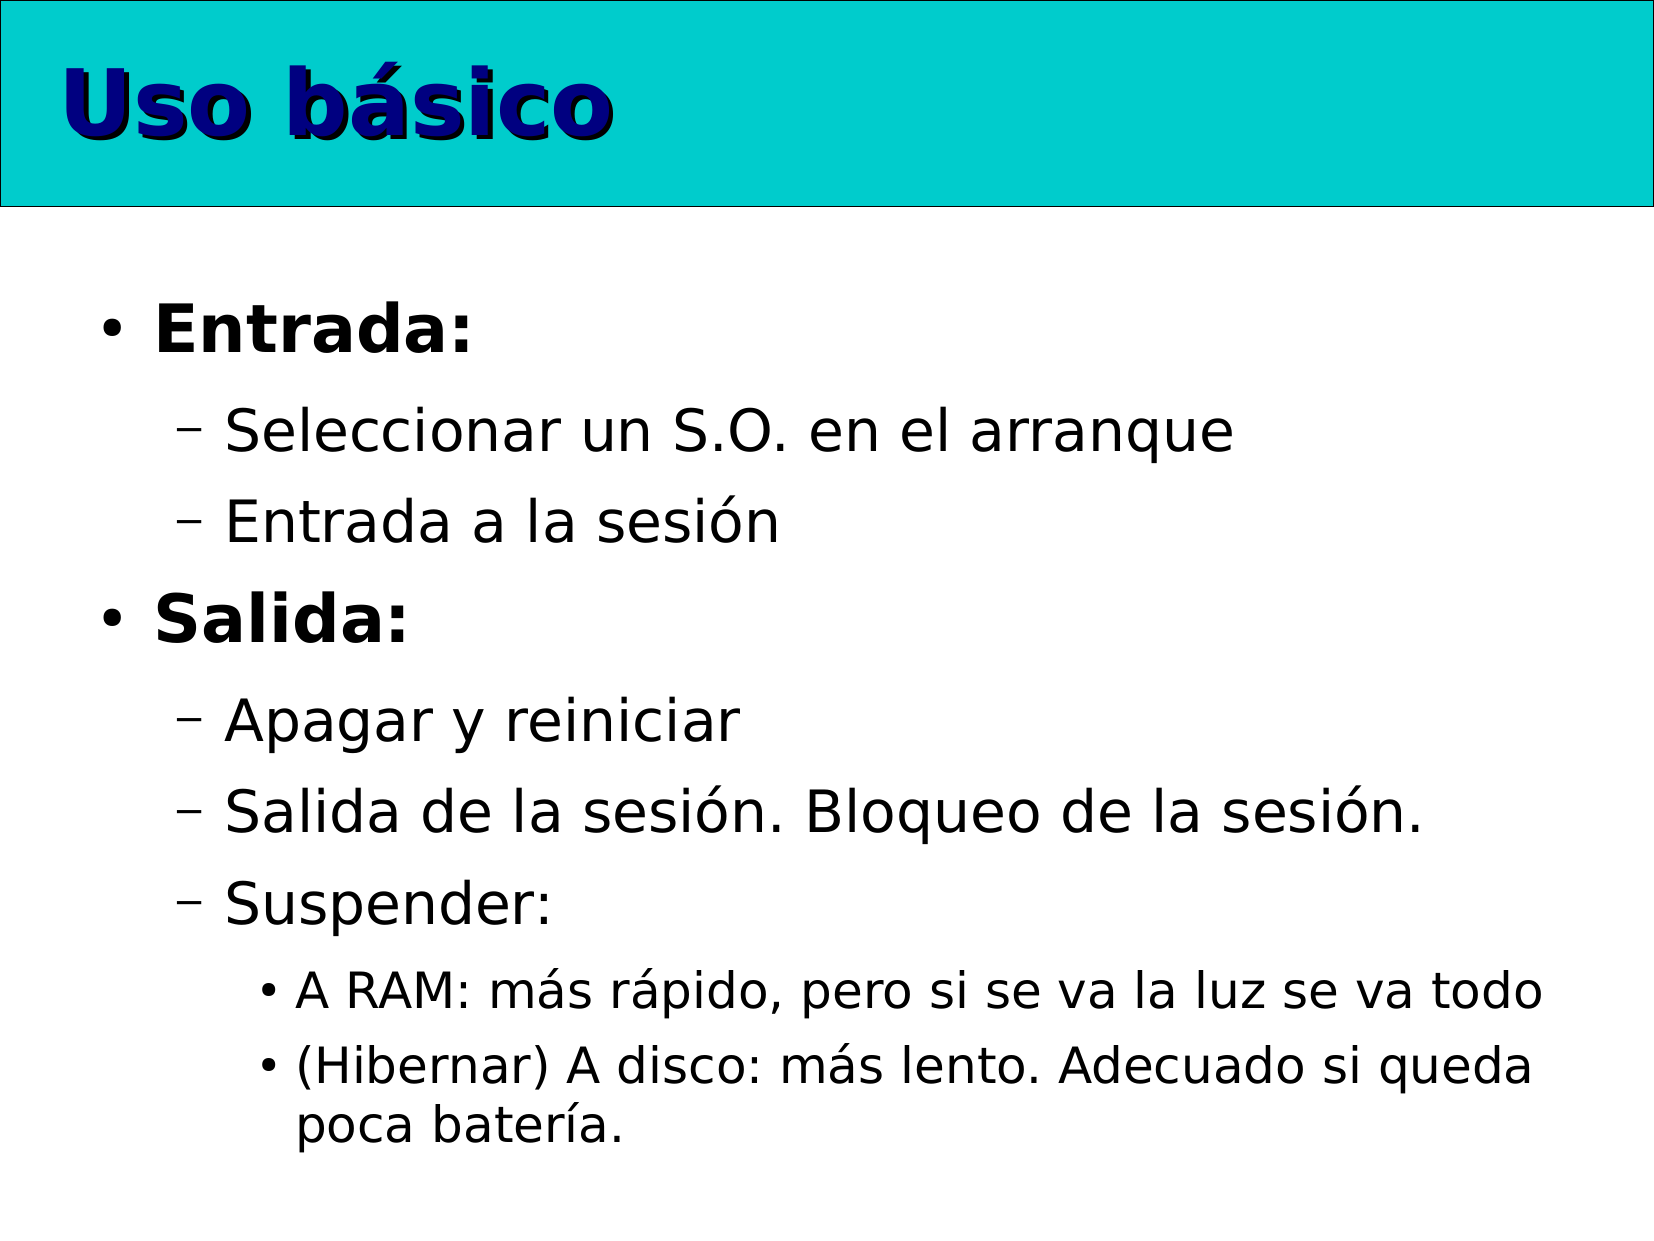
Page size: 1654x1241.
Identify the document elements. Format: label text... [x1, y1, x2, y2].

list Entrada: Seleccionar un S.O. en el arranque Entrada a la sesión Salida: Apagar y reiniciar Salida de la sesión. Bloqueo de la sesión. Suspender: A RAM: más rápido, pero si se va la luz se va todo (Hibernar) A disco: más lento. Adecuado si queda poca batería. [82, 290, 1571, 1155]
title Uso básico [59, 14, 1654, 192]
